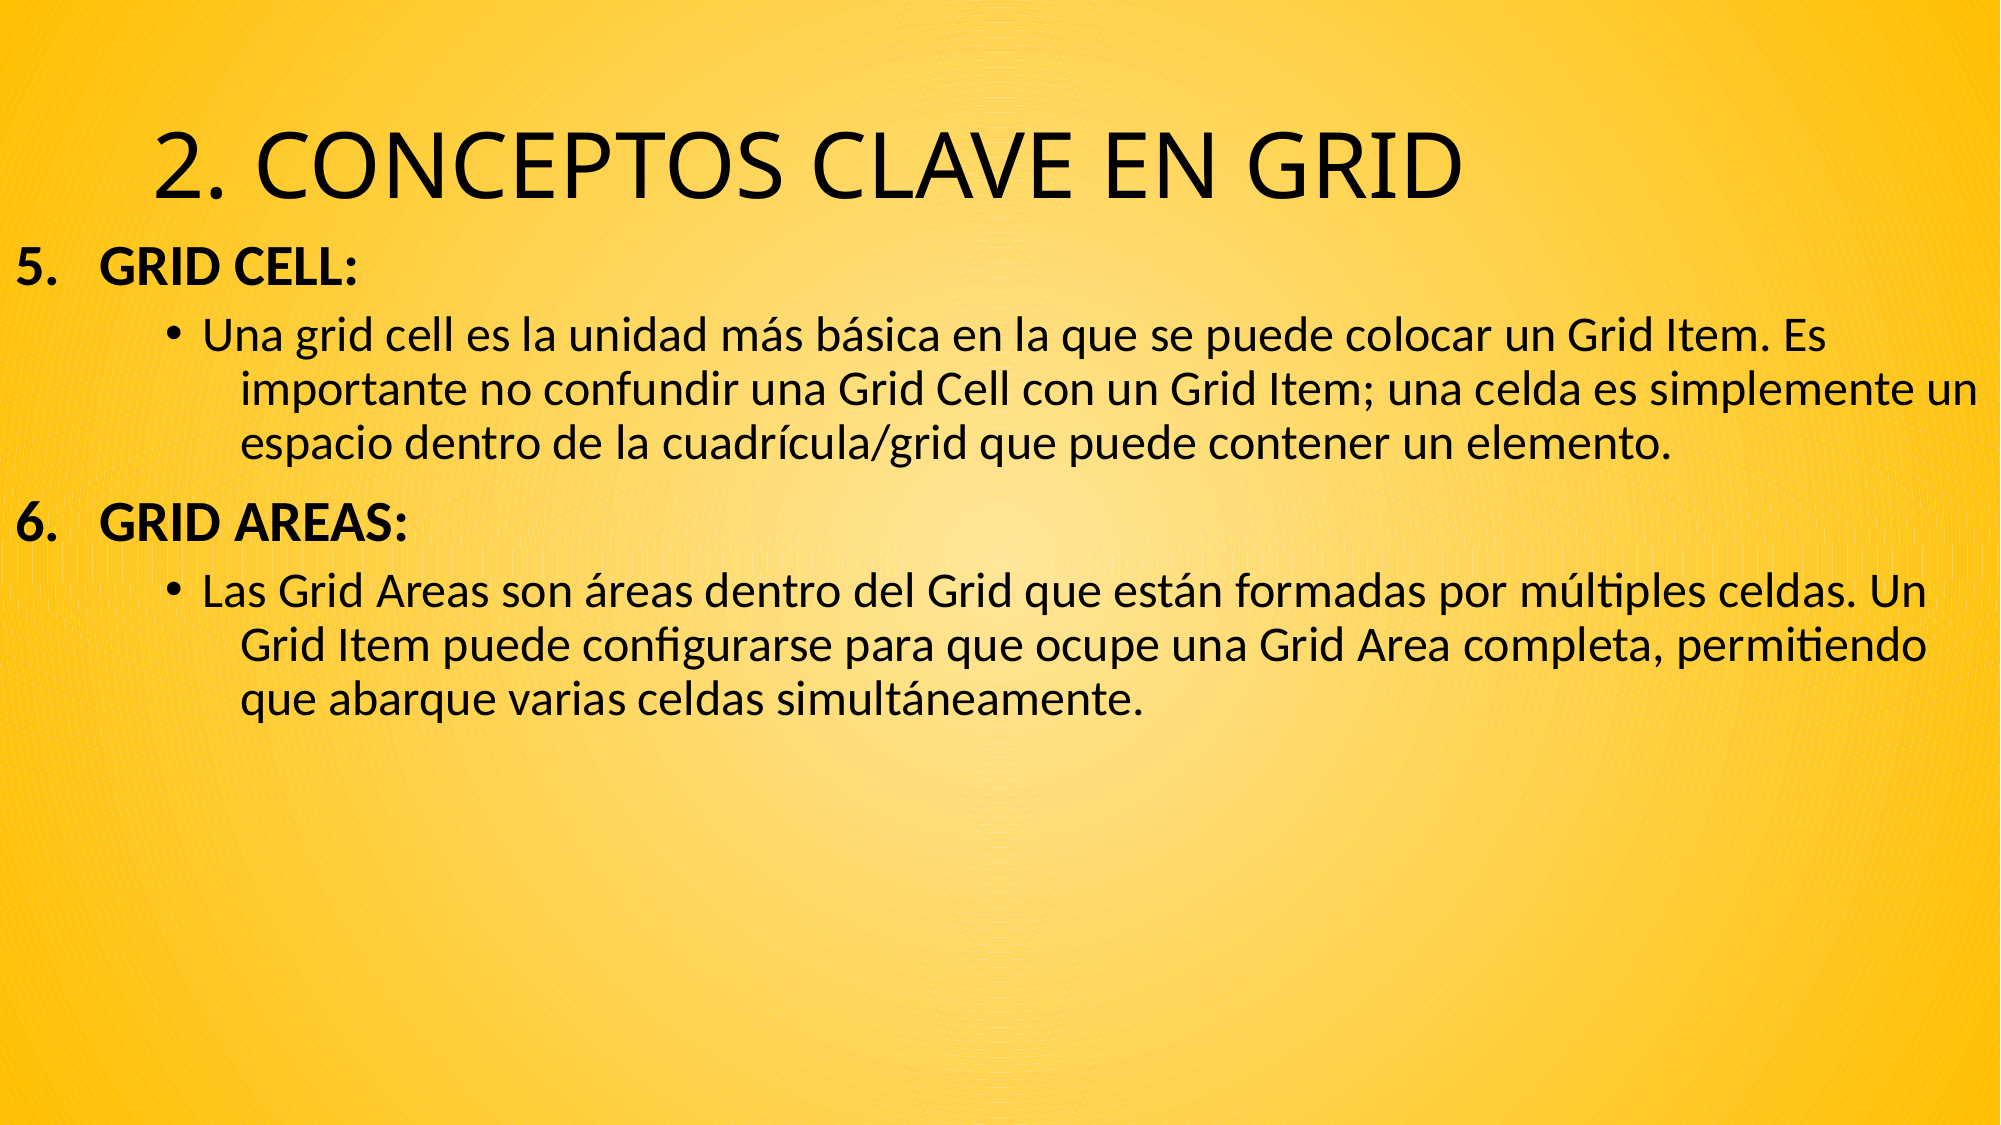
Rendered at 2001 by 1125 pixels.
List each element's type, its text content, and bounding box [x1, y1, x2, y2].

title 2. CONCEPTOS CLAVE EN GRID [137, 59, 1863, 227]
list GRID CELL: Una grid cell es la unidad más básica en la que se puede colocar un Grid Item. Es importante no confundir una Grid Cell con un Grid Item; una celda es simplemente un espacio dentro de la cuadrícula/grid que puede contener un elemento. GRID AREAS: Las Grid Areas son áreas dentro del Grid que están formadas por múltiples celdas. Un Grid Item puede configurarse para que ocupe una Grid Area completa, permitiendo que abarque varias celdas simultáneamente. [0, 227, 2000, 1125]
